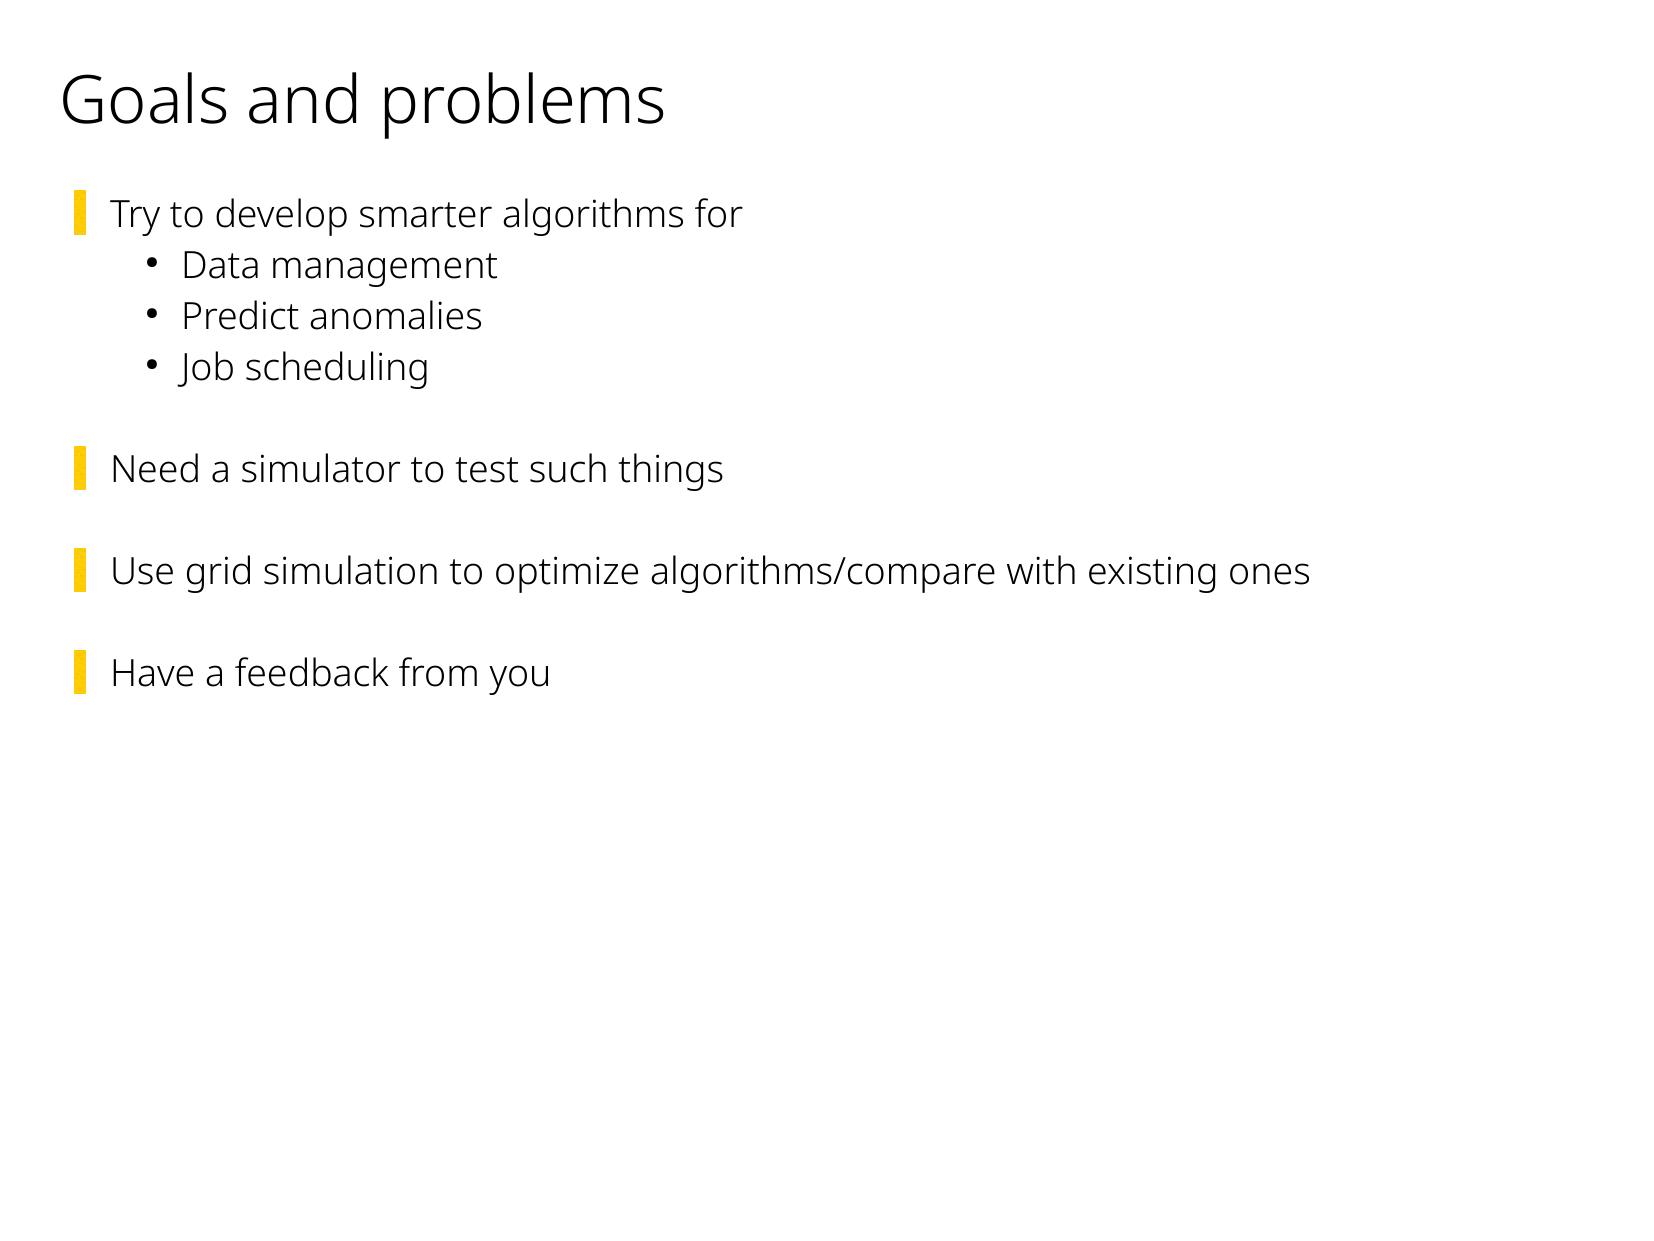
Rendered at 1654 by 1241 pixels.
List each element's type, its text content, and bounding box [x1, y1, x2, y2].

text_box Goals and problems [44, 44, 1575, 143]
text_box Try to develop smarter algorithms for Data management Predict anomalies Job scheduling Need a simulator to test such things Use grid simulation to optimize algorithms/compare with existing ones Have a feedback from you [59, 179, 1455, 743]
